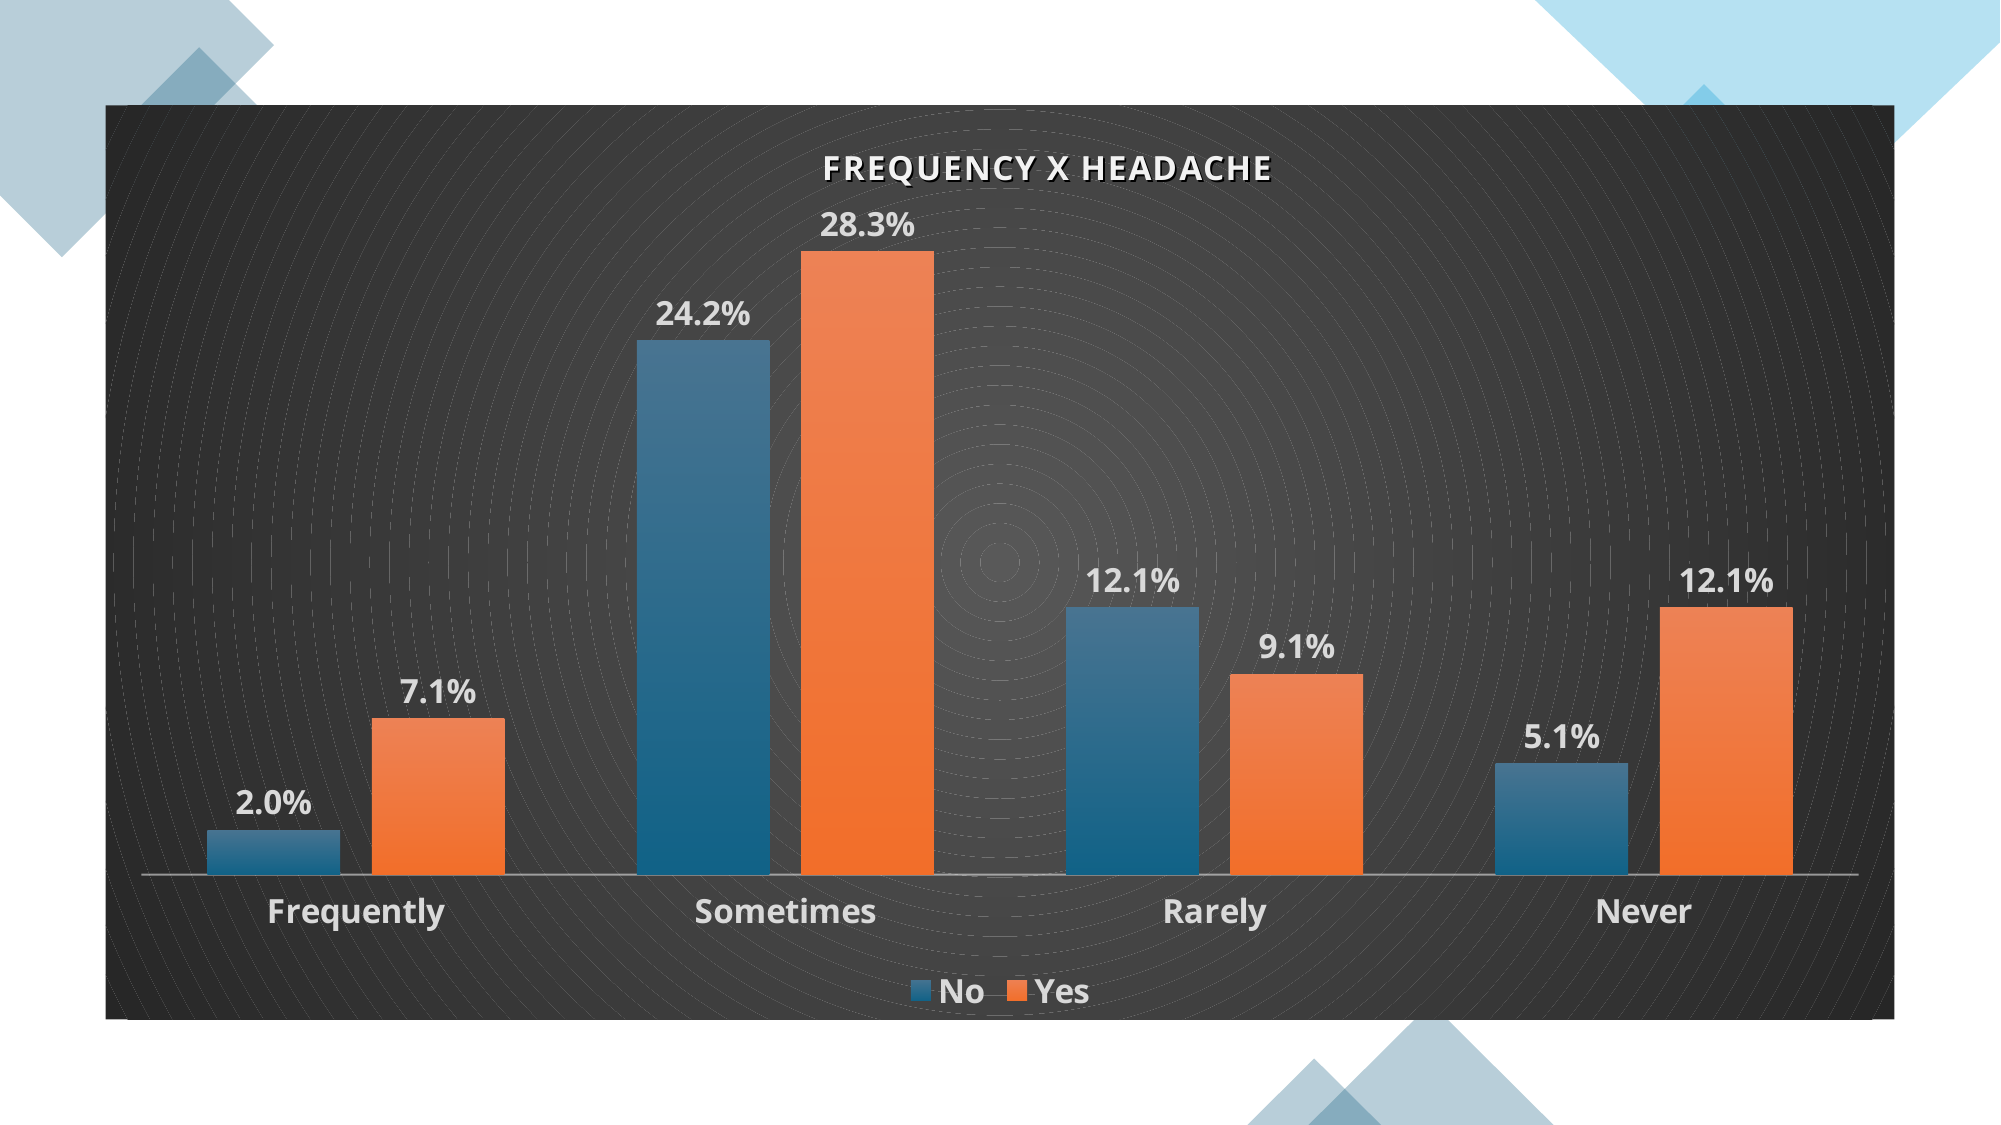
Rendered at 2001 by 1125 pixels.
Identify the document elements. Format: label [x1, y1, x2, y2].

chart [105, 105, 1895, 1020]
text_box [0, 0, 2000, 1125]
